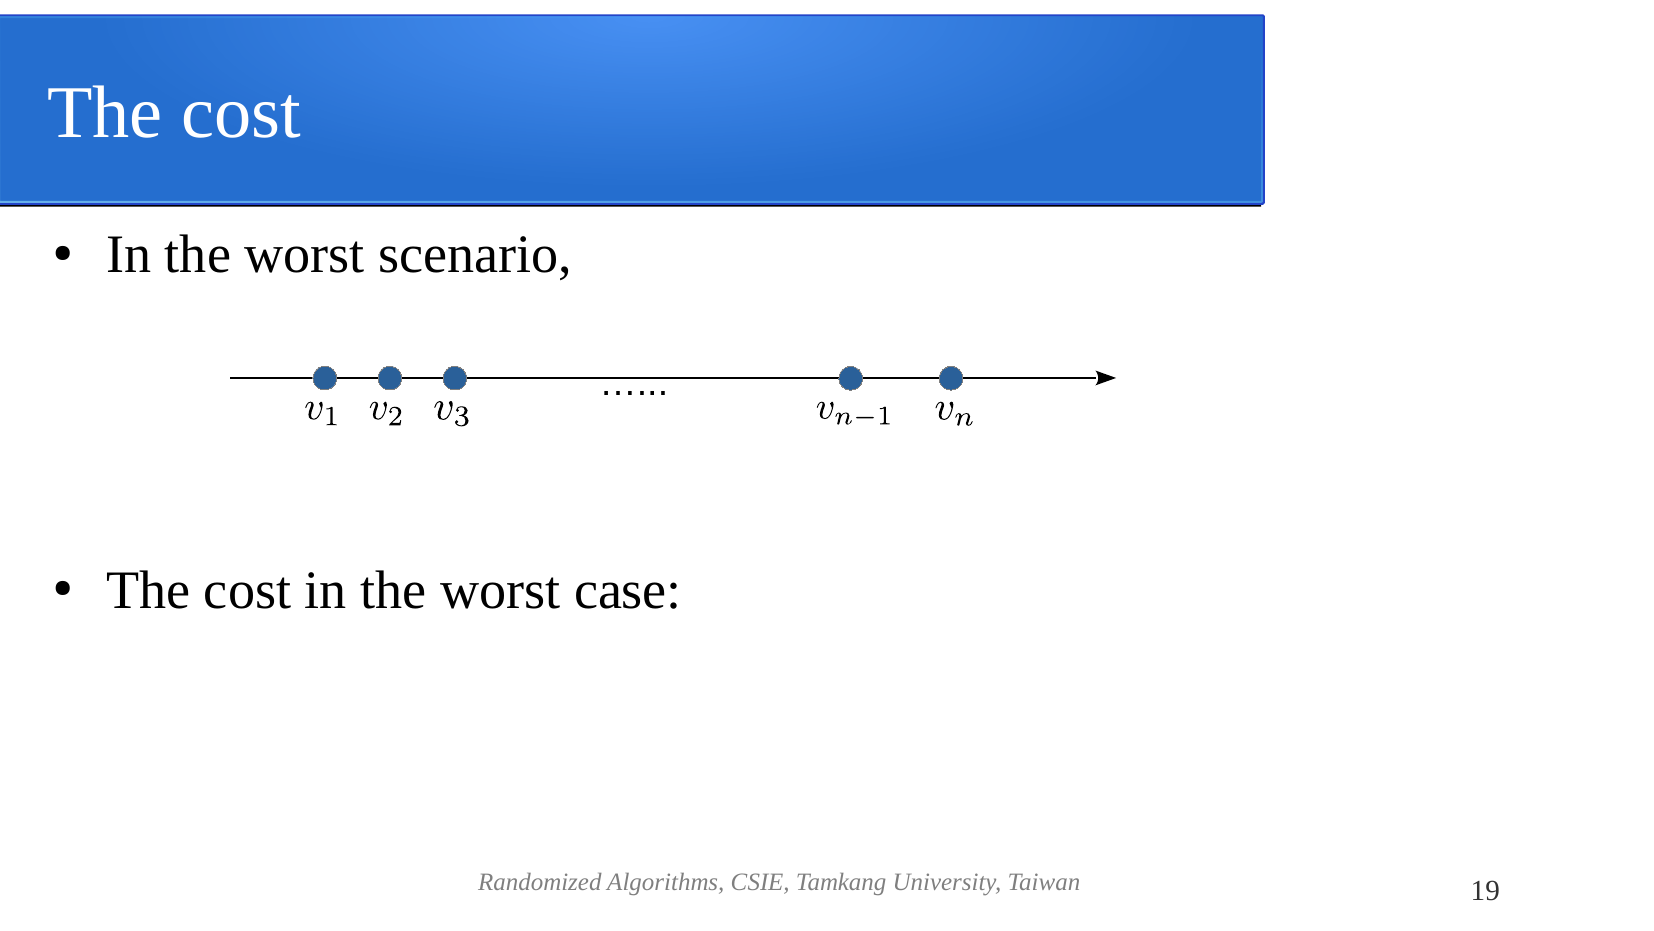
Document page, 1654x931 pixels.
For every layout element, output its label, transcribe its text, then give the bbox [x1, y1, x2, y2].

list In the worst scenario, The cost in the worst case: [35, 224, 1524, 764]
text_box …... [584, 354, 691, 412]
picture [932, 400, 975, 428]
text_box [378, 366, 402, 390]
picture [433, 400, 469, 427]
title The cost [47, 35, 1199, 189]
text_box [838, 366, 863, 391]
text_box [939, 366, 963, 391]
picture [302, 400, 339, 427]
text_box [312, 366, 337, 390]
picture [367, 400, 403, 427]
picture [814, 400, 892, 427]
text_box [443, 366, 467, 390]
